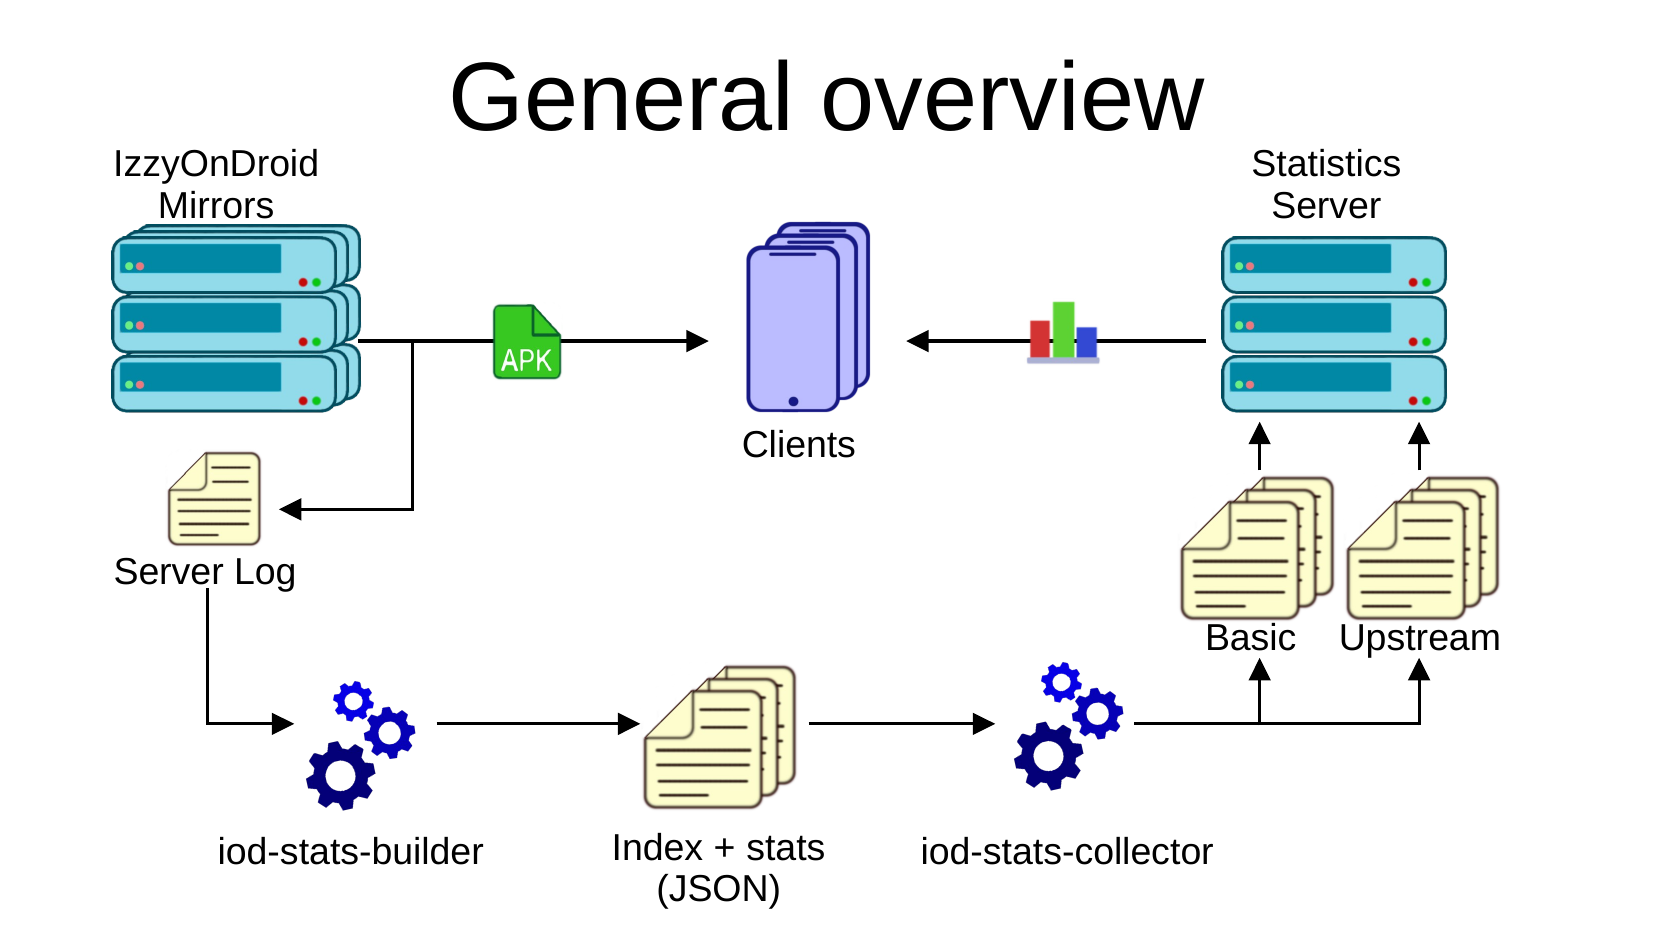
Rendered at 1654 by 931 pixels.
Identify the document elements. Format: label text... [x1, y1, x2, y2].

picture [640, 662, 799, 812]
picture [305, 680, 416, 811]
picture [1221, 236, 1448, 413]
picture [745, 221, 871, 413]
picture [1021, 298, 1101, 368]
picture [1343, 473, 1502, 623]
picture [111, 401, 124, 413]
picture [491, 302, 563, 381]
text_box IzzyOnDroid Mirrors [82, 134, 350, 234]
picture [111, 224, 362, 413]
text_box iod-stats-builder [203, 822, 500, 880]
picture [111, 234, 126, 249]
title General overview [82, 19, 1571, 175]
text_box iod-stats-collector [905, 822, 1238, 880]
picture [1221, 236, 1232, 249]
picture [165, 449, 263, 543]
picture [1013, 661, 1124, 791]
text_box Statistics Server [1192, 134, 1460, 234]
picture [1177, 473, 1337, 623]
text_box Clients [727, 416, 877, 516]
text_box Basic [1190, 611, 1315, 667]
text_box Upstream [1323, 609, 1518, 667]
text_box Index + stats (JSON) [537, 818, 900, 926]
picture [1221, 401, 1234, 413]
text_box Server Log [98, 543, 339, 600]
